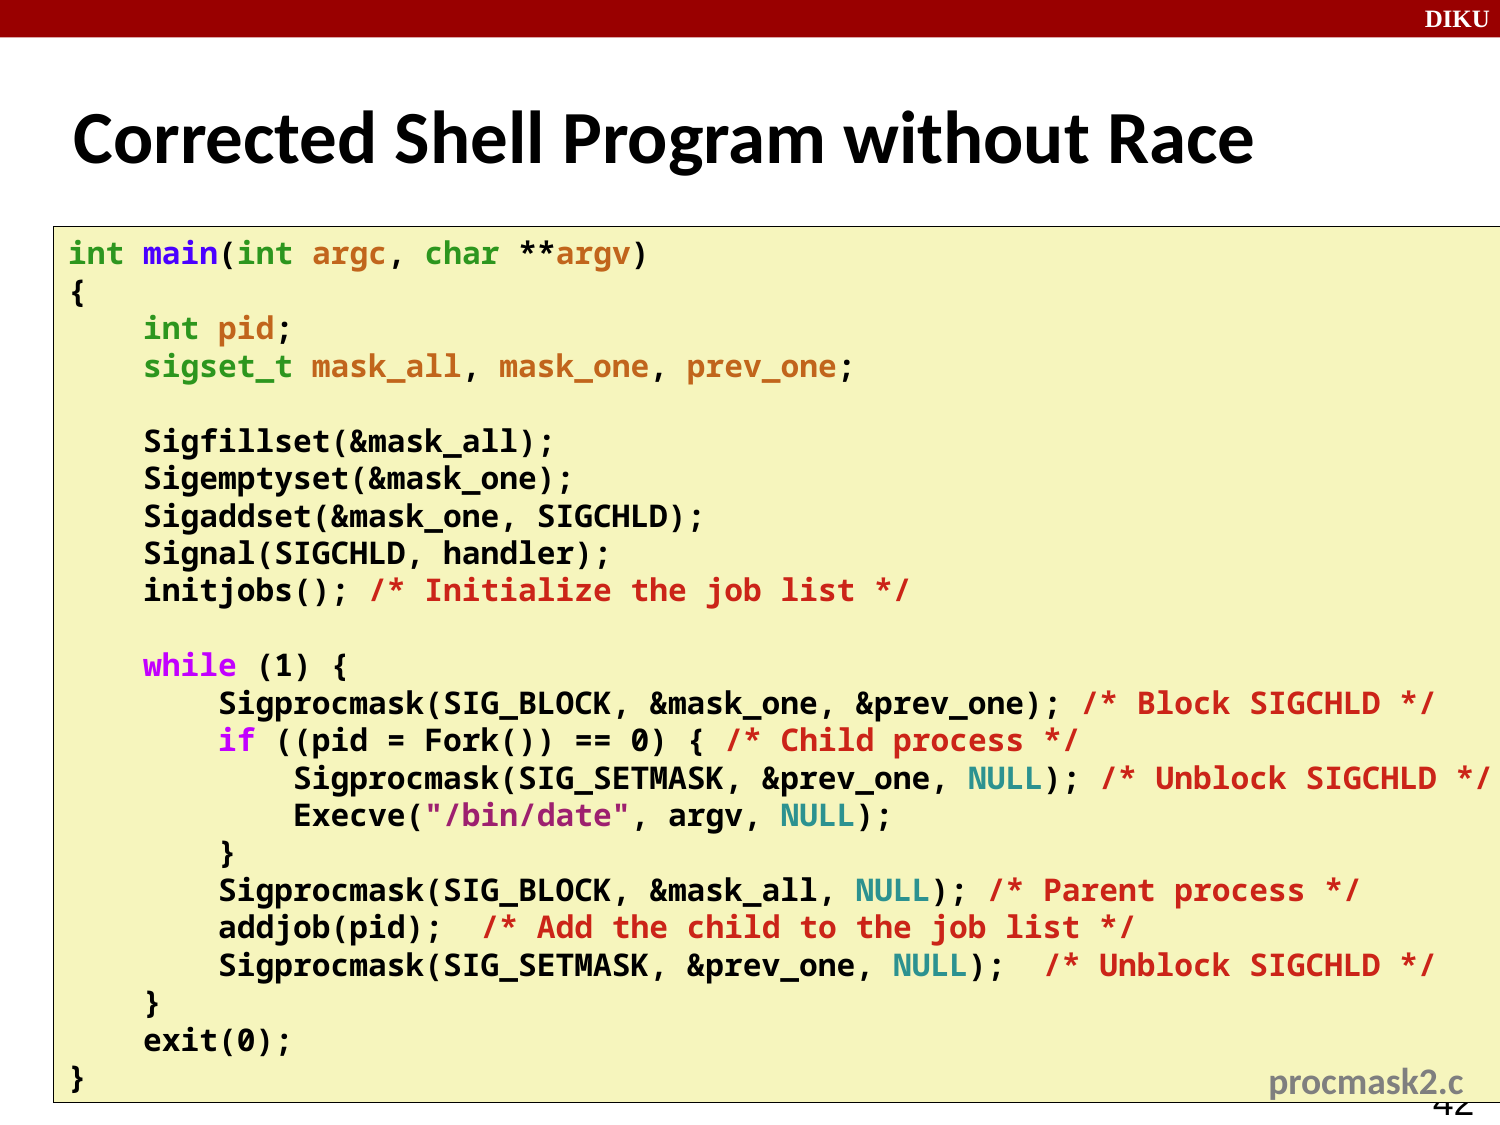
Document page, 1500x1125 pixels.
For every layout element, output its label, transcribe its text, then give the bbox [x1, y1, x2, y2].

text_box procmask2.c [1253, 1049, 1479, 1110]
text_box int main(int argc, char **argv) { int pid; sigset_t mask_all, mask_one, prev_one; Sigfillset(&mask_all); Sigemptyset(&mask_one); Sigaddset(&mask_one, SIGCHLD); Signal(SIGCHLD, handler); initjobs(); /* Initialize the job list */ while (1) { Sigprocmask(SIG_BLOCK, &mask_one, &prev_one); /* Block SIGCHLD */ if ((pid = Fork()) == 0) { /* Child process */ Sigprocmask(SIG_SETMASK, &prev_one, NULL); /* Unblock SIGCHLD */ Execve("/bin/date", argv, NULL); } Sigprocmask(SIG_BLOCK, &mask_all, NULL); /* Parent process */ addjob(pid); /* Add the child to the job list */ Sigprocmask(SIG_SETMASK, &prev_one, NULL); /* Unblock SIGCHLD */ } exit(0); } [53, 226, 1500, 1103]
text_box Corrected Shell Program without Race [58, 71, 1350, 197]
